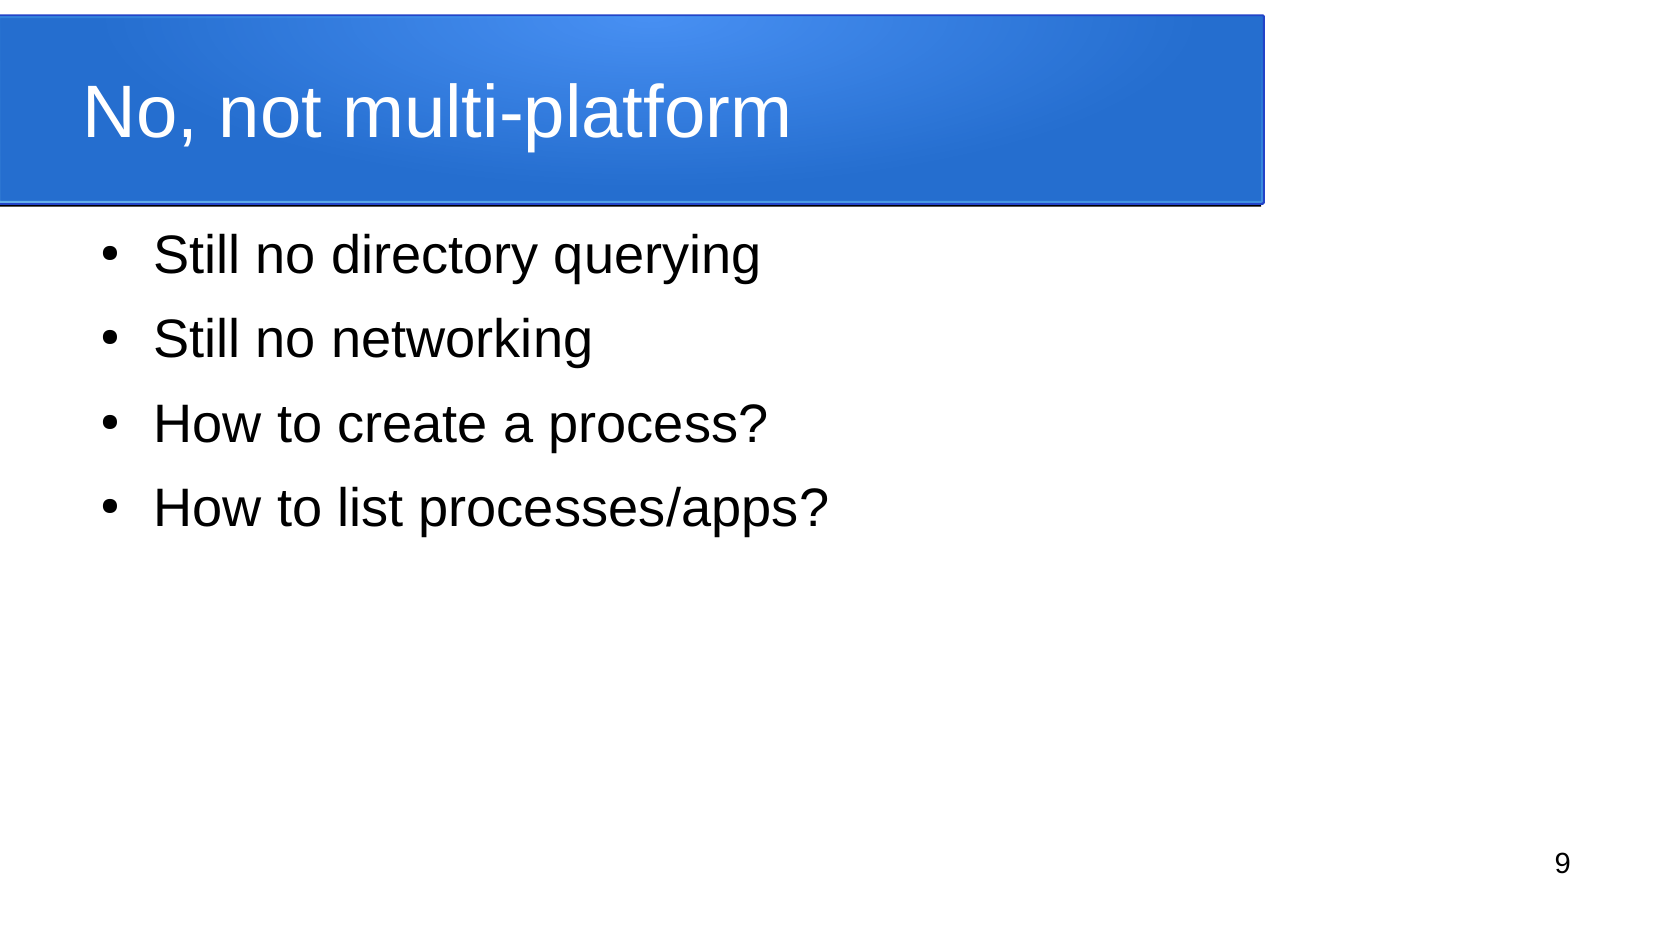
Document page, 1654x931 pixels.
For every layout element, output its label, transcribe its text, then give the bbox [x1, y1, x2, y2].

title No, not multi-platform [82, 35, 1235, 189]
list Still no directory querying Still no networking How to create a process? How to list processes/apps? [82, 224, 1571, 764]
